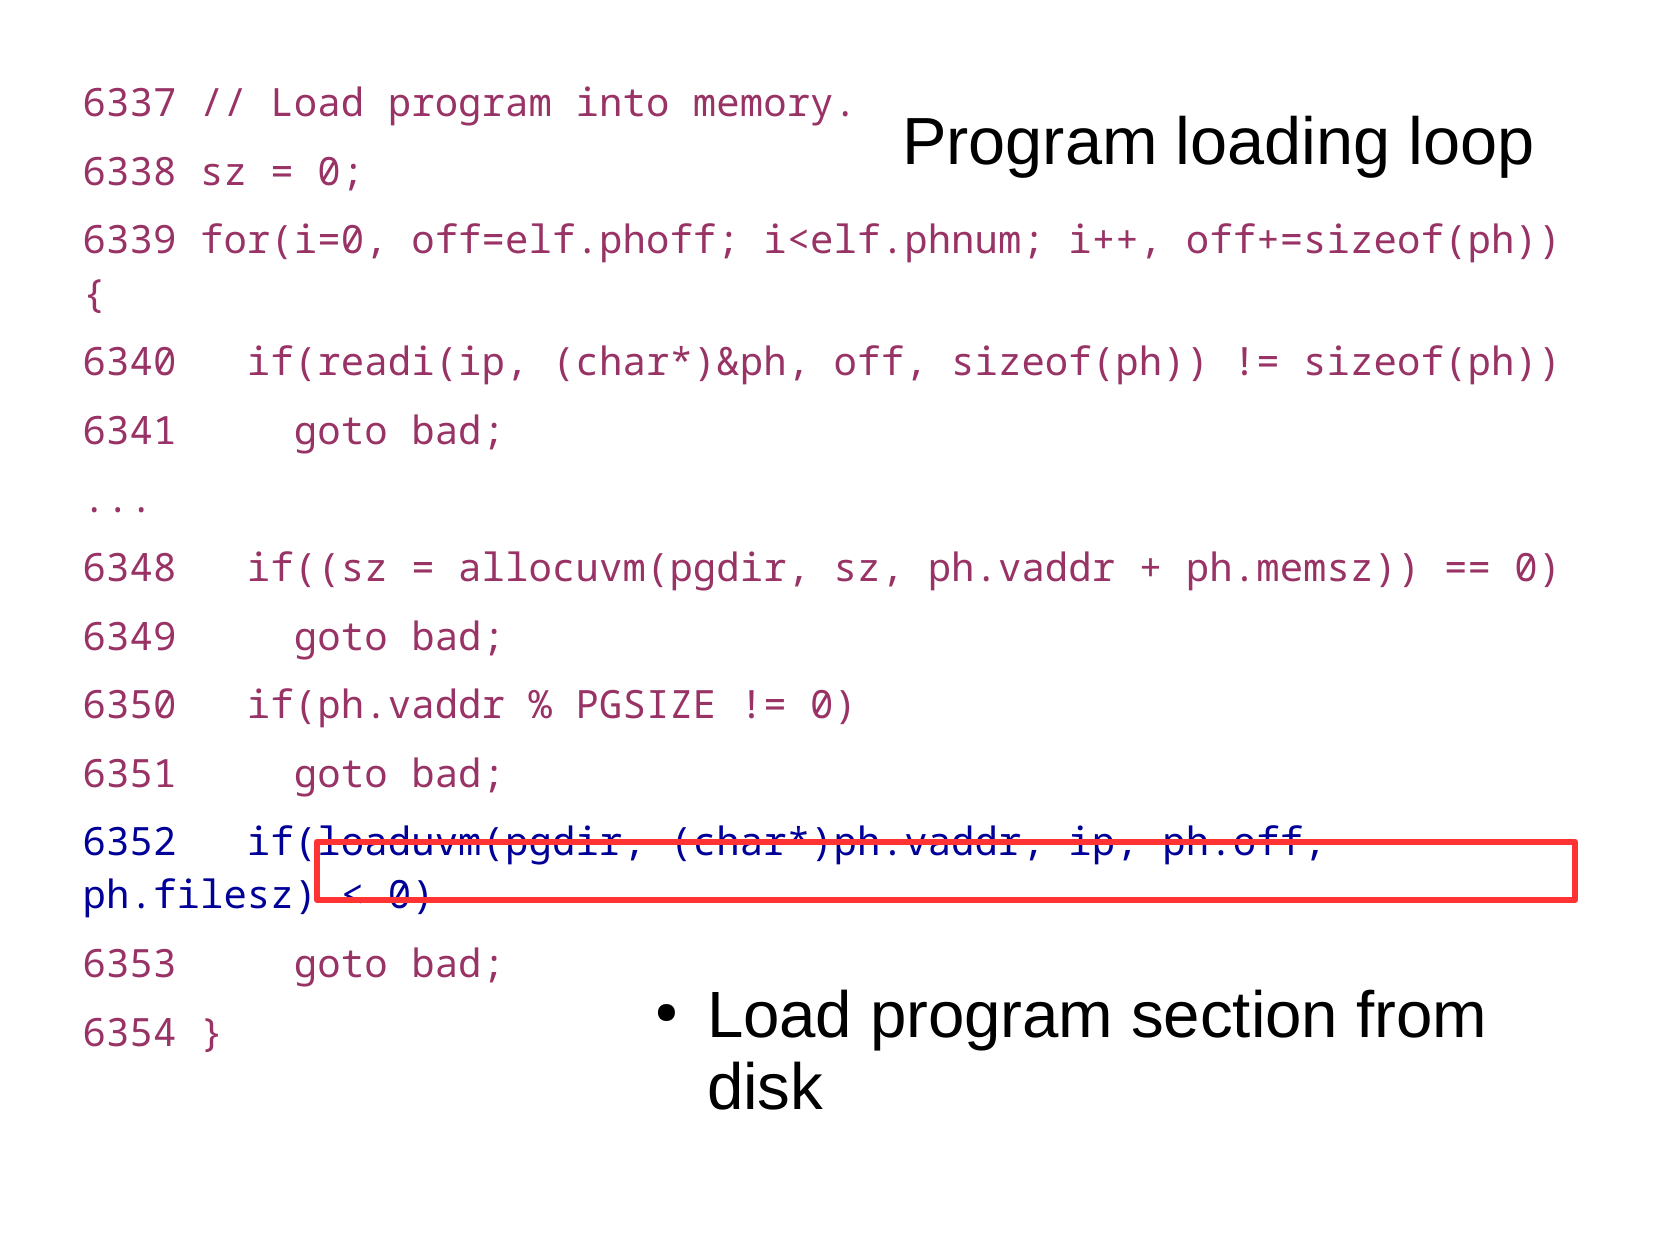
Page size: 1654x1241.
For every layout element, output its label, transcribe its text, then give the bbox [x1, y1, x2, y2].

list Load program section from disk [637, 978, 1530, 1126]
list 6337 // Load program into memory. 6338 sz = 0; 6339 for(i=0, off=elf.phoff; i<elf.phnum; i++, off+=sizeof(ph)){ 6340 if(readi(ip, (char*)&ph, off, sizeof(ph)) != sizeof(ph)) 6341 goto bad; ... 6348 if((sz = allocuvm(pgdir, sz, ph.vaddr + ph.memsz)) == 0) 6349 goto bad; 6350 if(ph.vaddr % PGSIZE != 0) 6351 goto bad; 6352 if(loaduvm(pgdir, (char*)ph.vaddr, ip, ph.off, ph.filesz) < 0) 6353 goto bad; 6354 } [320, 845, 1571, 897]
title Program loading loop [825, 37, 1613, 245]
list 6337 // Load program into memory. 6338 sz = 0; 6339 for(i=0, off=elf.phoff; i<elf.phnum; i++, off+=sizeof(ph)){ 6340 if(readi(ip, (char*)&ph, off, sizeof(ph)) != sizeof(ph)) 6341 goto bad; ... 6348 if((sz = allocuvm(pgdir, sz, ph.vaddr + ph.memsz)) == 0) 6349 goto bad; 6350 if(ph.vaddr % PGSIZE != 0) 6351 goto bad; 6352 if(loaduvm(pgdir, (char*)ph.vaddr, ip, ph.off, ph.filesz) < 0) 6353 goto bad; 6354 } [82, 75, 1571, 1163]
